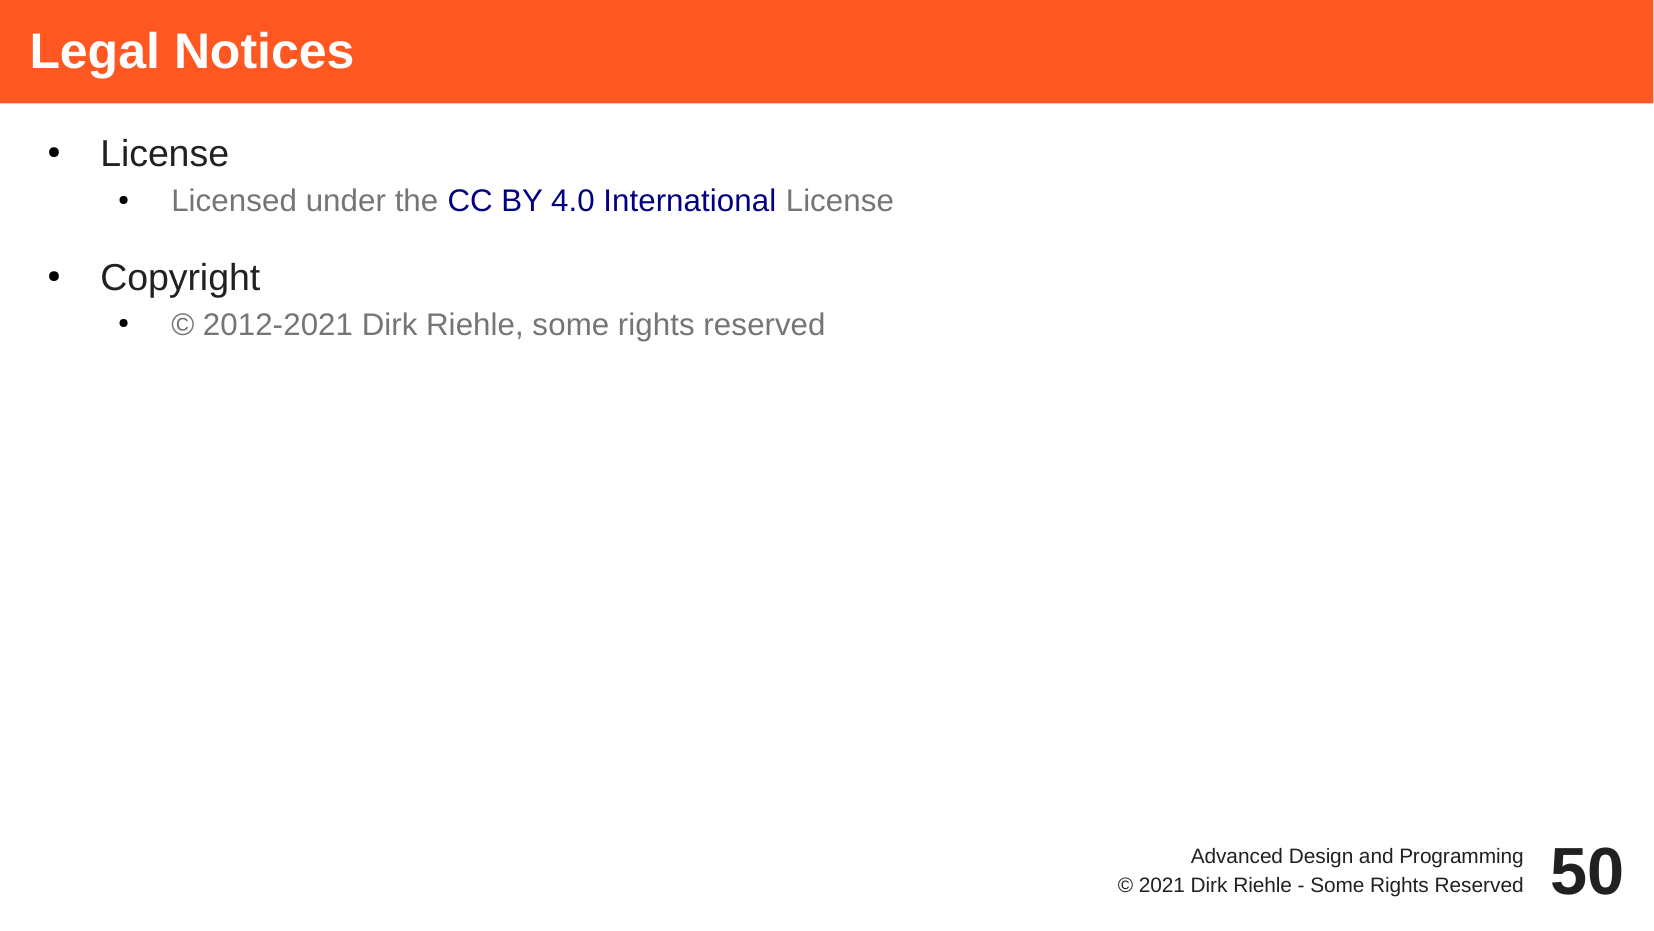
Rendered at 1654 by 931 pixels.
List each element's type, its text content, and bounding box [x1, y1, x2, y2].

title Legal Notices [0, 0, 1654, 104]
list License Licensed under the CC BY 4.0 International License Copyright © 2012-2021 Dirk Riehle, some rights reserved [29, 132, 1625, 813]
